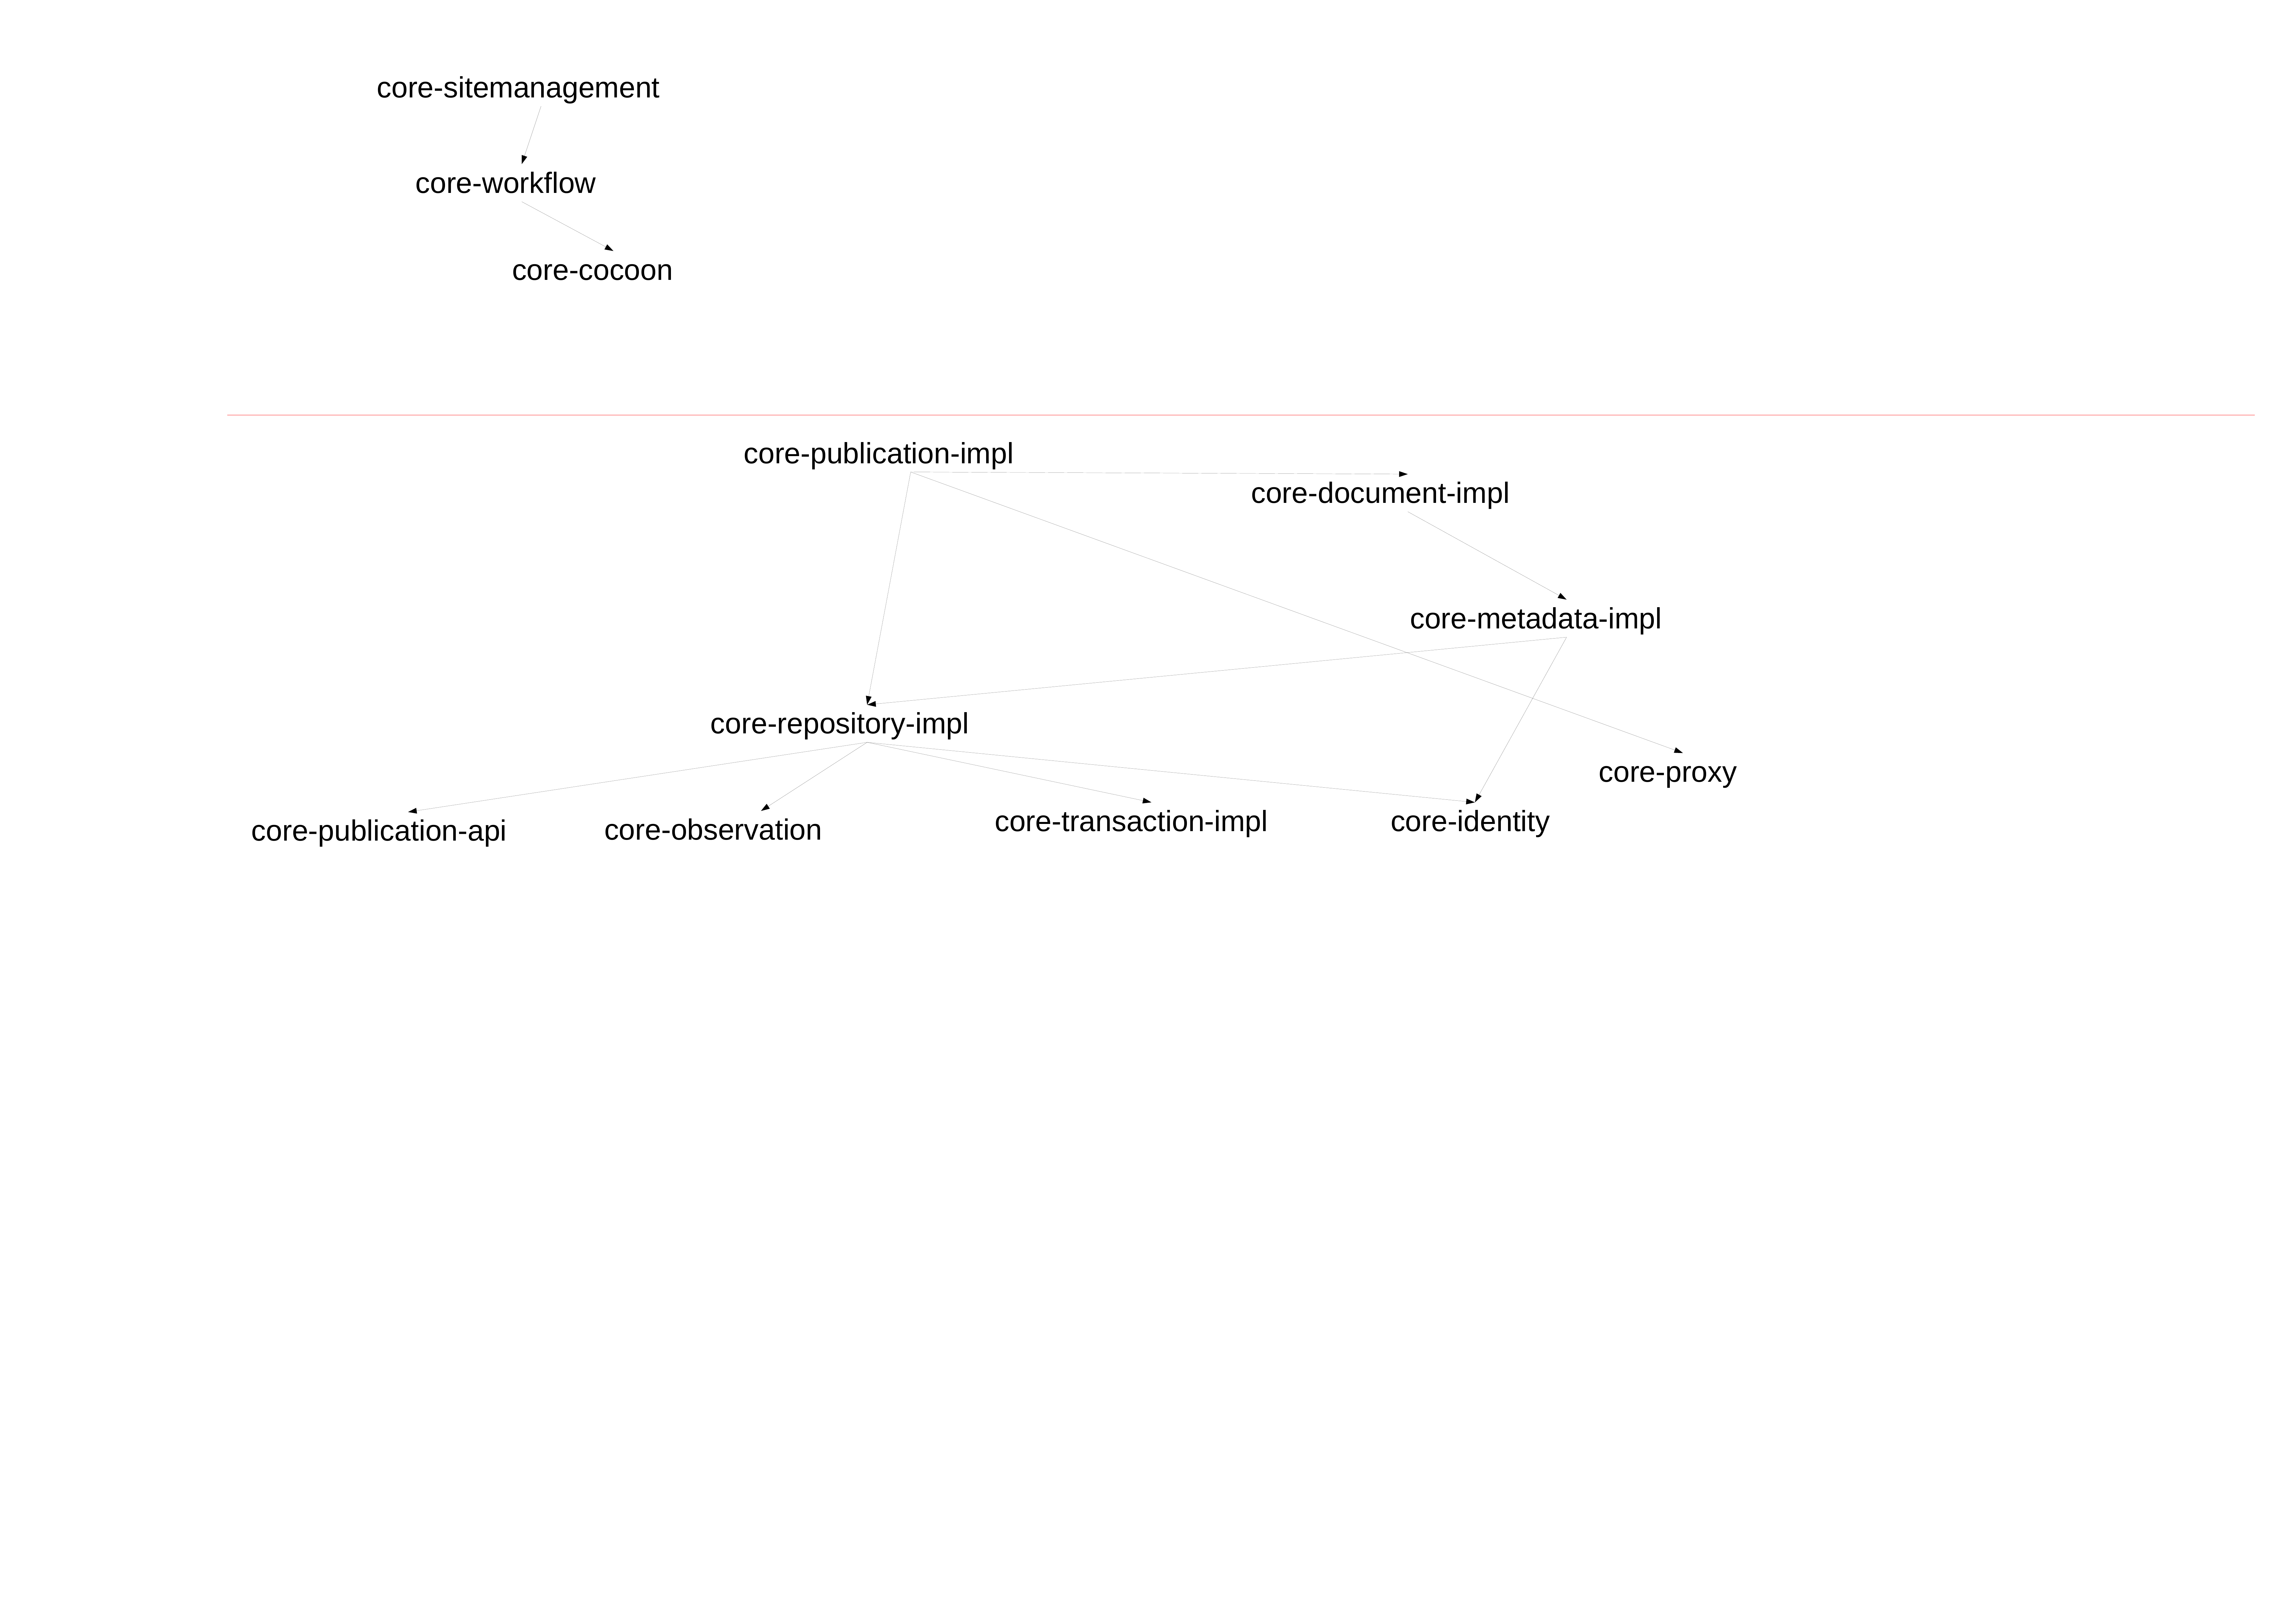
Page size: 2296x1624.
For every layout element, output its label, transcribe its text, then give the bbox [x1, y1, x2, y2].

text_box core-proxy [1594, 753, 1772, 791]
text_box core-identity [1386, 802, 1564, 840]
text_box core-cocoon [507, 251, 720, 289]
text_box core-publication-impl [739, 434, 1083, 472]
text_box core-transaction-impl [990, 802, 1313, 840]
text_box core-repository-impl [706, 705, 1029, 743]
text_box core-publication-api [247, 812, 570, 850]
text_box core-sitemanagement [372, 68, 710, 106]
text_box core-metadata-impl [1405, 599, 1728, 637]
text_box core-observation [599, 811, 923, 849]
text_box core-workflow [411, 164, 633, 202]
text_box core-document-impl [1246, 474, 1569, 512]
